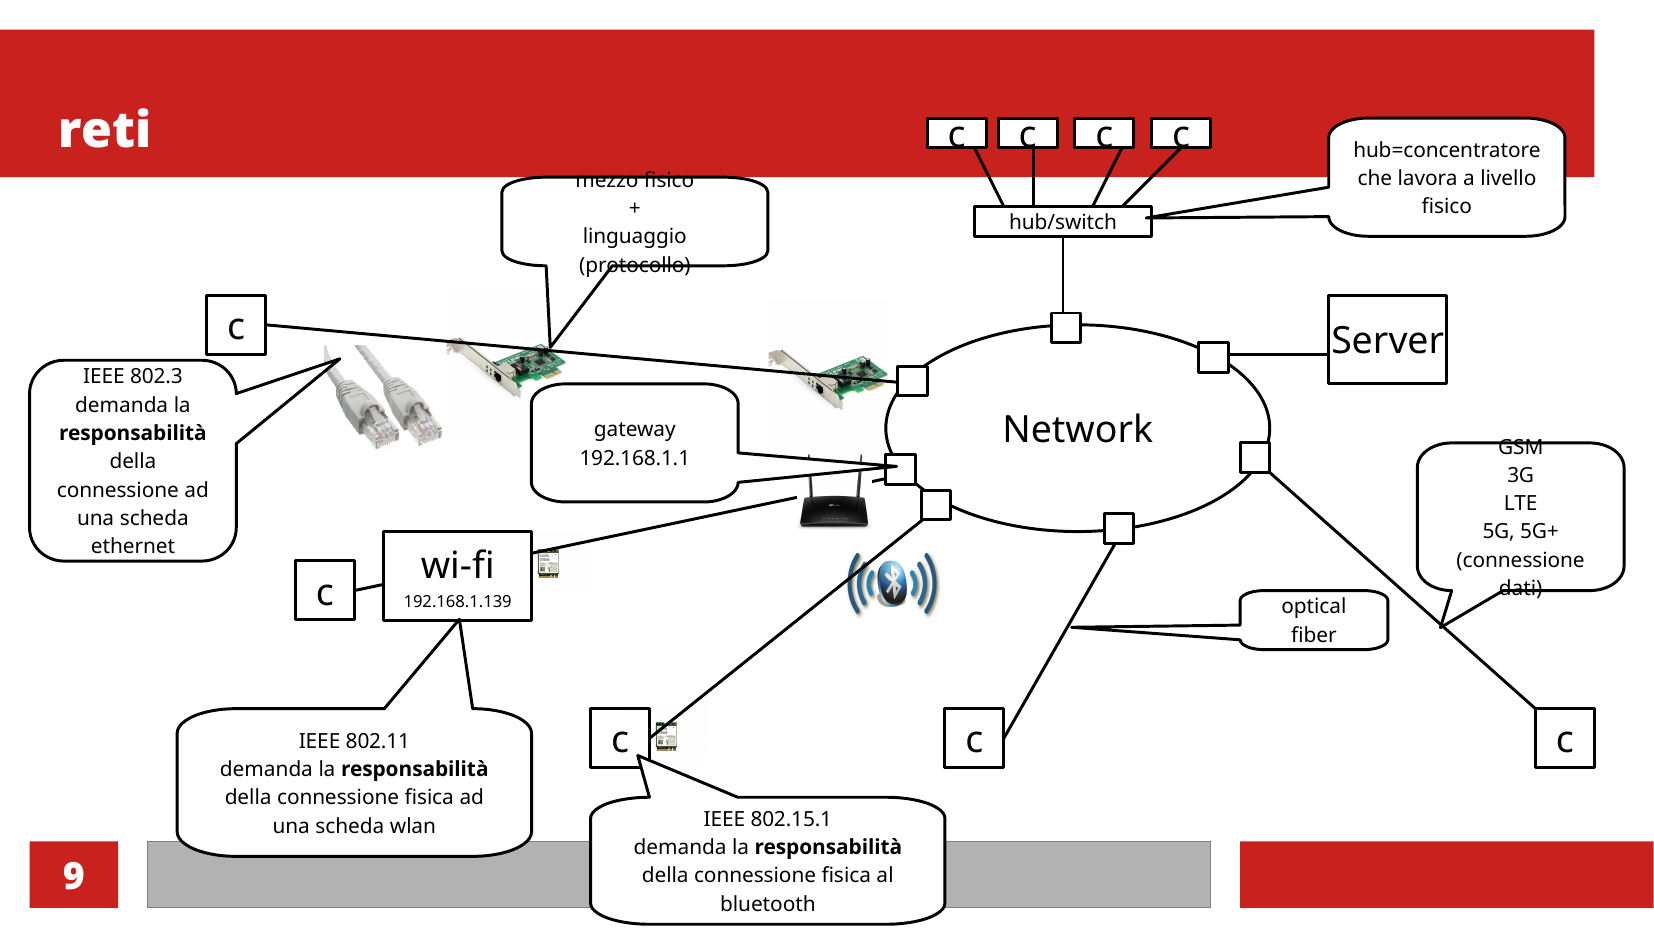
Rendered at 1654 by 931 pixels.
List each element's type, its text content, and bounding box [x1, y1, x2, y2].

picture [445, 287, 566, 350]
text_box [1198, 342, 1229, 373]
picture [839, 544, 888, 583]
picture [324, 343, 566, 467]
picture [623, 704, 688, 735]
text_box [921, 490, 951, 520]
picture [767, 299, 888, 379]
text_box c [944, 708, 1004, 768]
text_box [1240, 442, 1270, 473]
text_box c [295, 560, 355, 620]
text_box IEEE 802.11 demanda la responsabilità della connessione fisica ad una scheda wlan [177, 619, 532, 857]
text_box IEEE 802.3 demanda la responsabilità della connessione ad una scheda ethernet [29, 358, 340, 562]
text_box c [206, 295, 266, 355]
text_box [1051, 312, 1081, 343]
picture [797, 469, 872, 530]
text_box wi-fi 192.168.1.139 [383, 531, 532, 621]
picture [532, 543, 591, 595]
text_box c [1151, 118, 1211, 148]
text_box c [1535, 708, 1595, 768]
picture [650, 704, 709, 768]
text_box IEEE 802.15.1 demanda la responsabilità della connessione fisica al bluetooth [590, 755, 945, 925]
text_box [885, 454, 916, 485]
text_box [1104, 513, 1134, 544]
text_box hub=concentratore che lavora a livello fisico [1146, 118, 1566, 237]
picture [532, 531, 591, 551]
text_box Server [1328, 295, 1447, 384]
text_box c [590, 708, 650, 768]
text_box c [927, 118, 987, 148]
picture [767, 372, 888, 464]
text_box Network [885, 324, 1270, 532]
text_box c [1074, 118, 1134, 148]
text_box hub/switch [974, 206, 1152, 237]
text_box optical fiber [1071, 590, 1388, 650]
text_box c [998, 118, 1058, 148]
text_box mezzo fisico + linguaggio (protocollo) [501, 177, 768, 348]
text_box [897, 366, 928, 396]
text_box gateway 192.168.1.1 [531, 383, 897, 502]
picture [839, 544, 945, 621]
text_box GSM 3G LTE 5G, 5G+ (connessione dati) [1417, 442, 1625, 628]
title reti [59, 44, 1595, 163]
